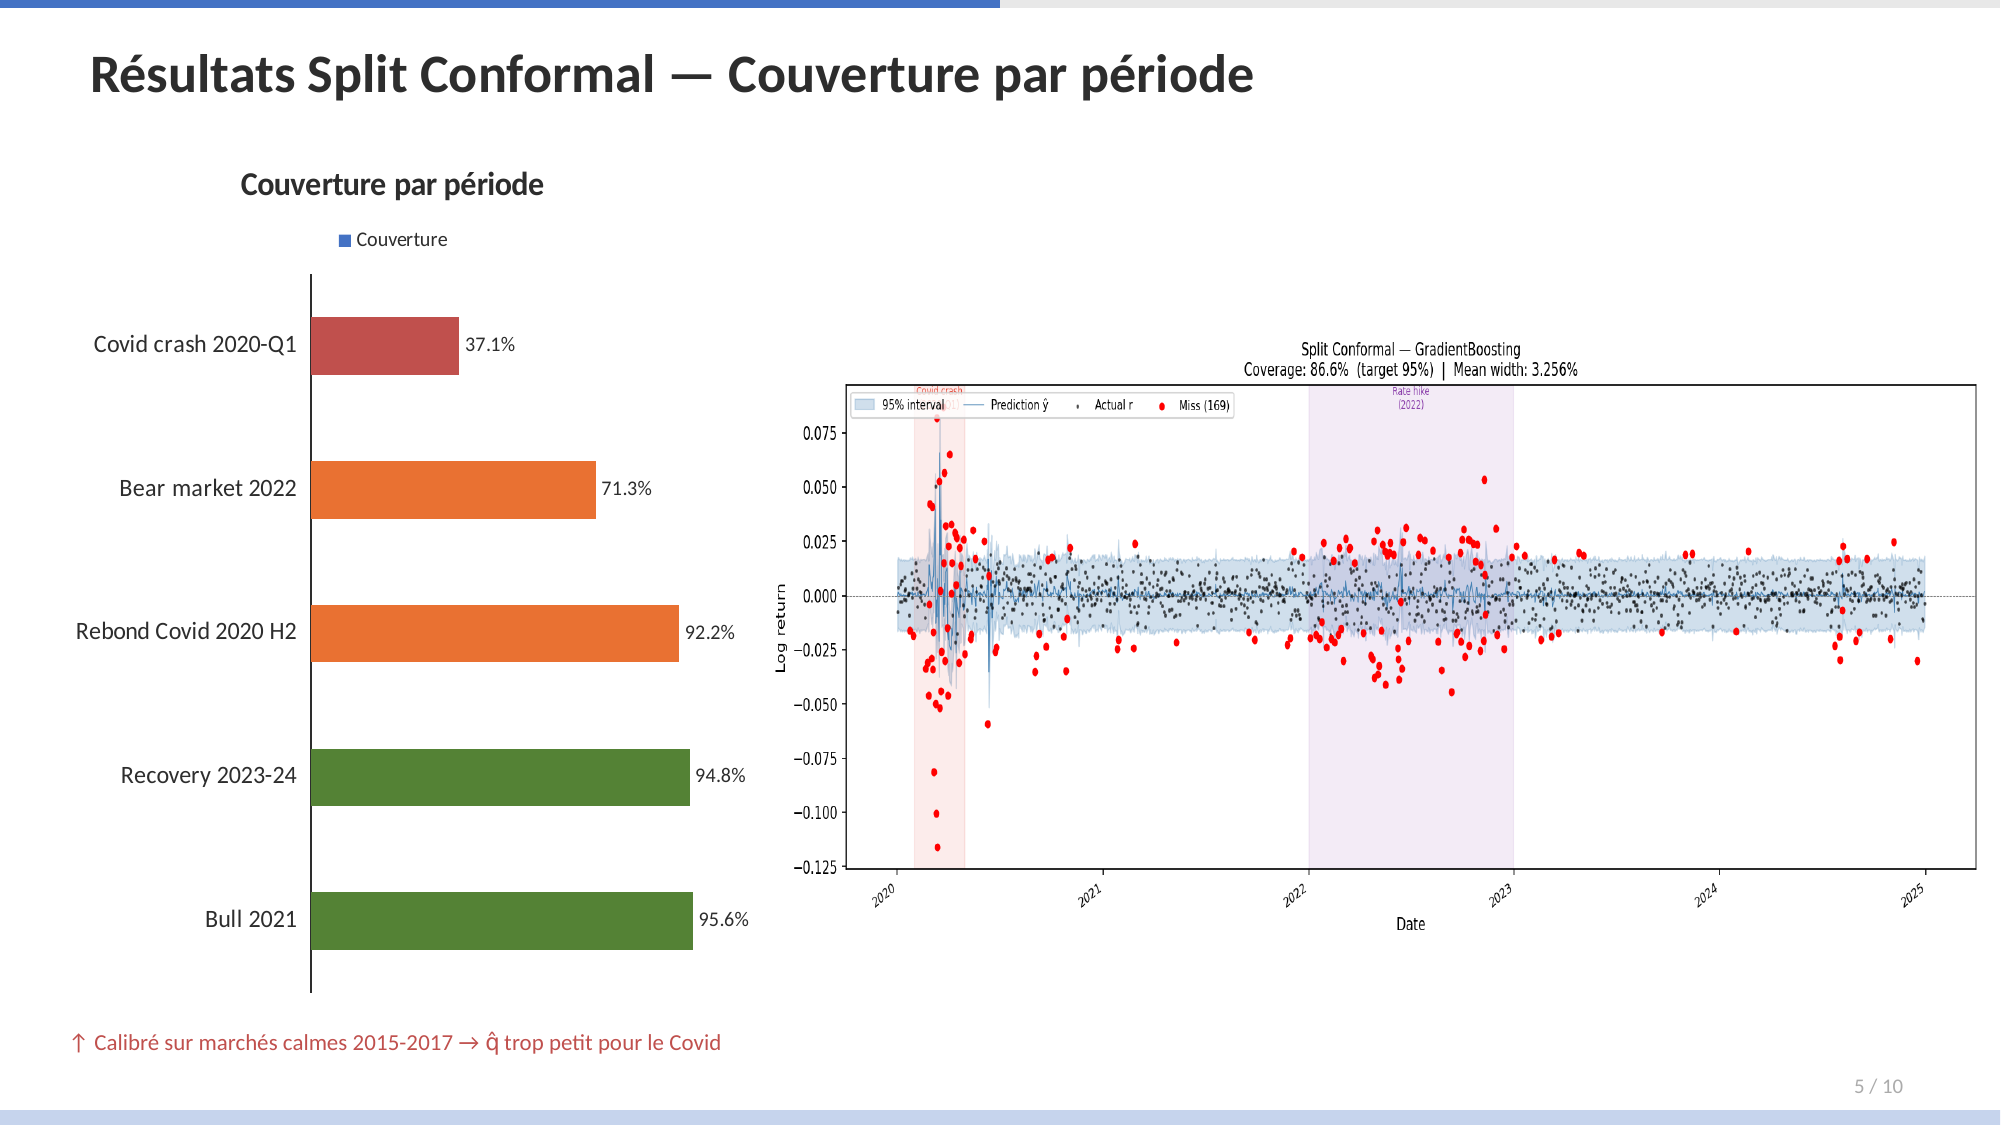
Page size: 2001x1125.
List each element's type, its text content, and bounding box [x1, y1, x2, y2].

text_box [0, 0, 2000, 8]
picture [767, 329, 1984, 946]
text_box Résultats Split Conformal — Couverture par période [75, 31, 1930, 126]
text_box ↑ Calibré sur marchés calmes 2015-2017 → q̂ trop petit pour le Covid [62, 1027, 1000, 1090]
text_box 5 / 10 [1854, 1046, 1937, 1098]
chart [62, 135, 749, 1011]
